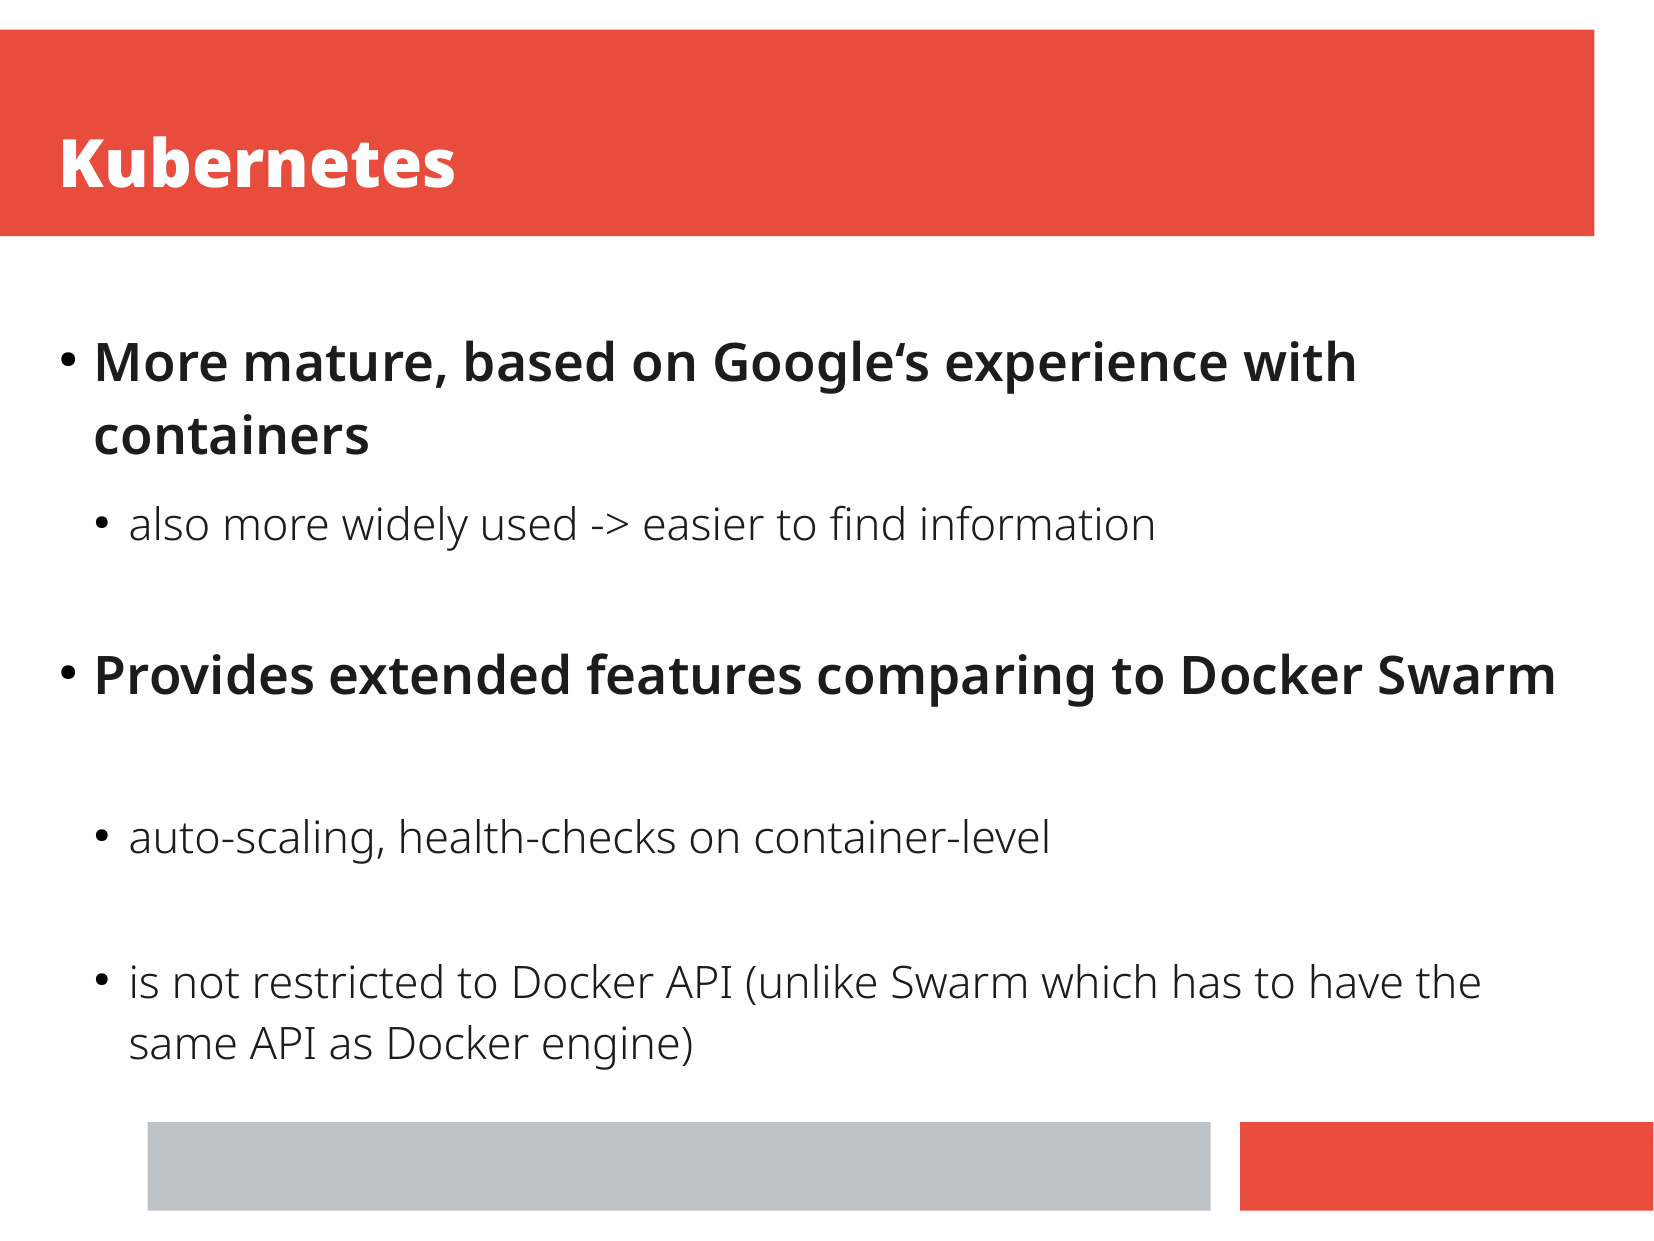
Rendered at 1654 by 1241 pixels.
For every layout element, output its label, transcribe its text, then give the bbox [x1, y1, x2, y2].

title Kubernetes [59, 59, 1595, 207]
list More mature, based on Google‘s experience with containers also more widely used -> easier to find information Provides extended features comparing to Docker Swarm auto-scaling, health-checks on container-level is not restricted to Docker API (unlike Swarm which has to have the same API as Docker engine) [59, 324, 1565, 1093]
